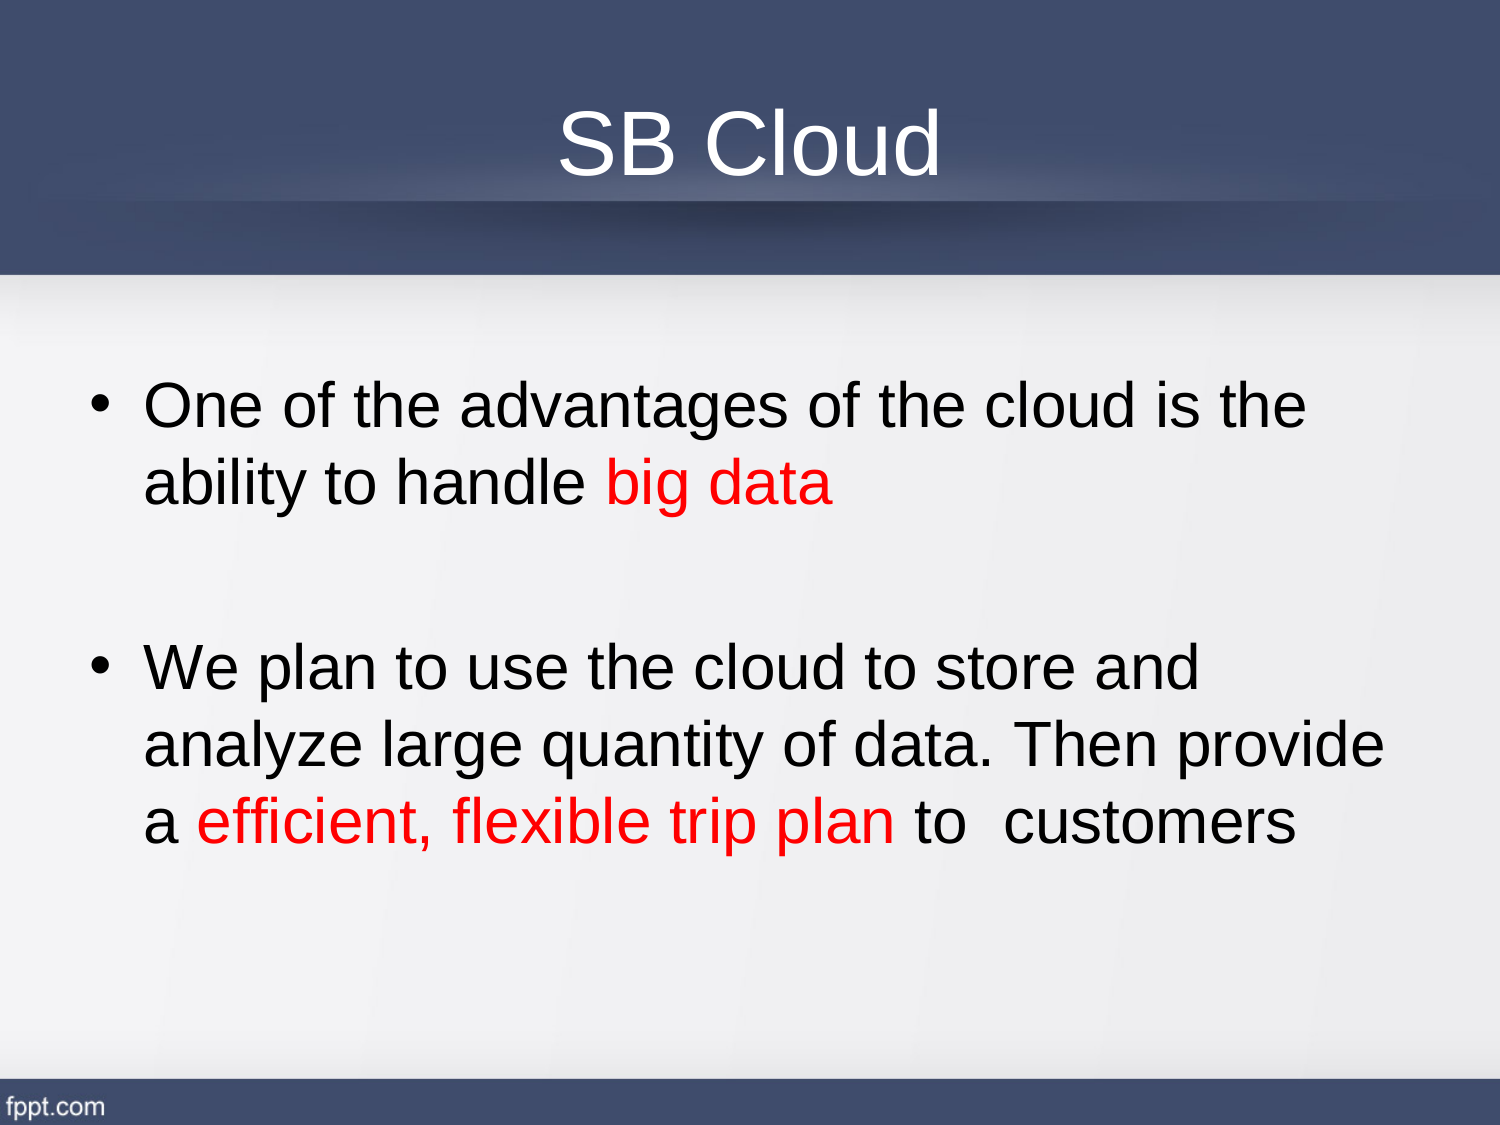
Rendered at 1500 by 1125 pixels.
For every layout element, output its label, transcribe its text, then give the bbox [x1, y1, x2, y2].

picture [0, 0, 1500, 1125]
title SB Cloud [75, 37, 1425, 240]
list One of the advantages of the cloud is the ability to handle big data We plan to use the cloud to store and analyze large quantity of data. Then provide a efficient, flexible trip plan to customers [75, 263, 1425, 916]
